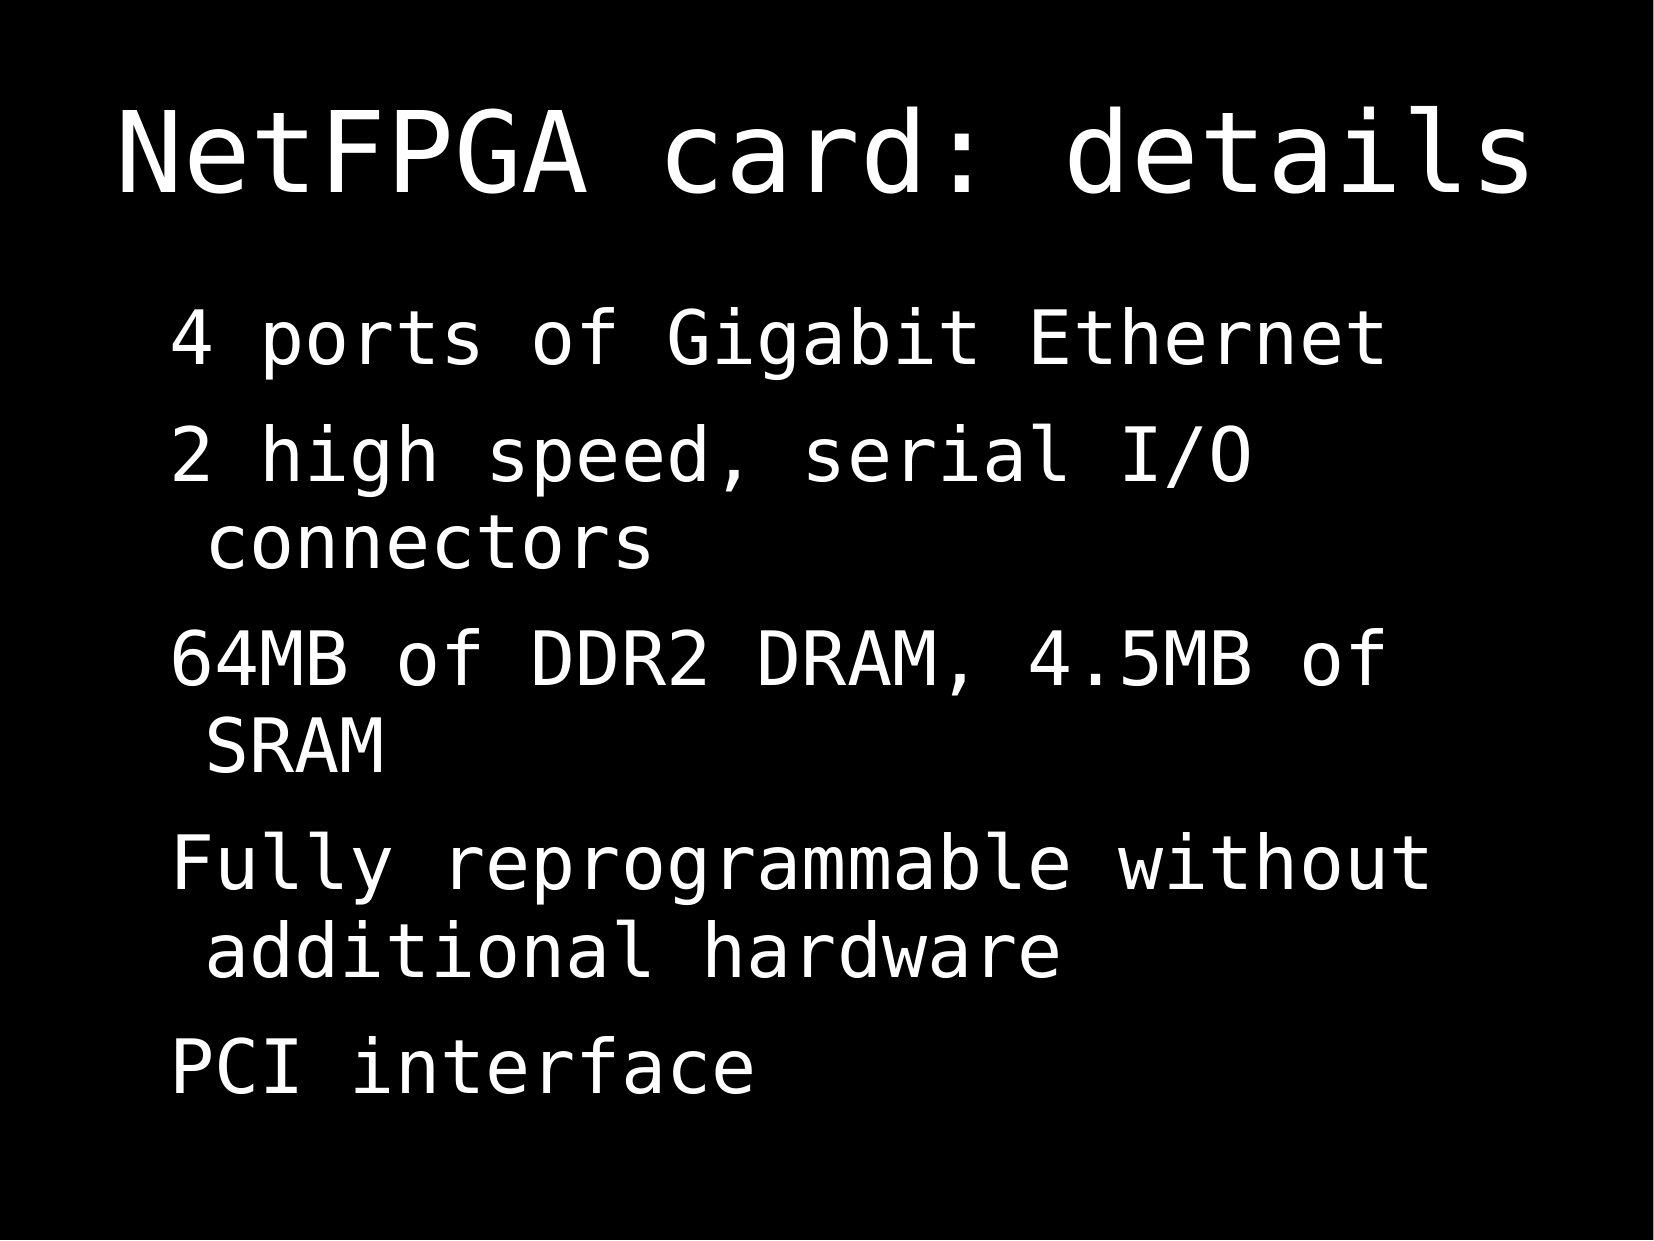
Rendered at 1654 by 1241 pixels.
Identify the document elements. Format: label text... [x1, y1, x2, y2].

title NetFPGA card: details [82, 56, 1571, 250]
list 4 ports of Gigabit Ethernet 2 high speed, serial I/O connectors 64MB of DDR2 DRAM, 4.5MB of SRAM Fully reprogrammable without additional hardware PCI interface [88, 295, 1577, 1112]
